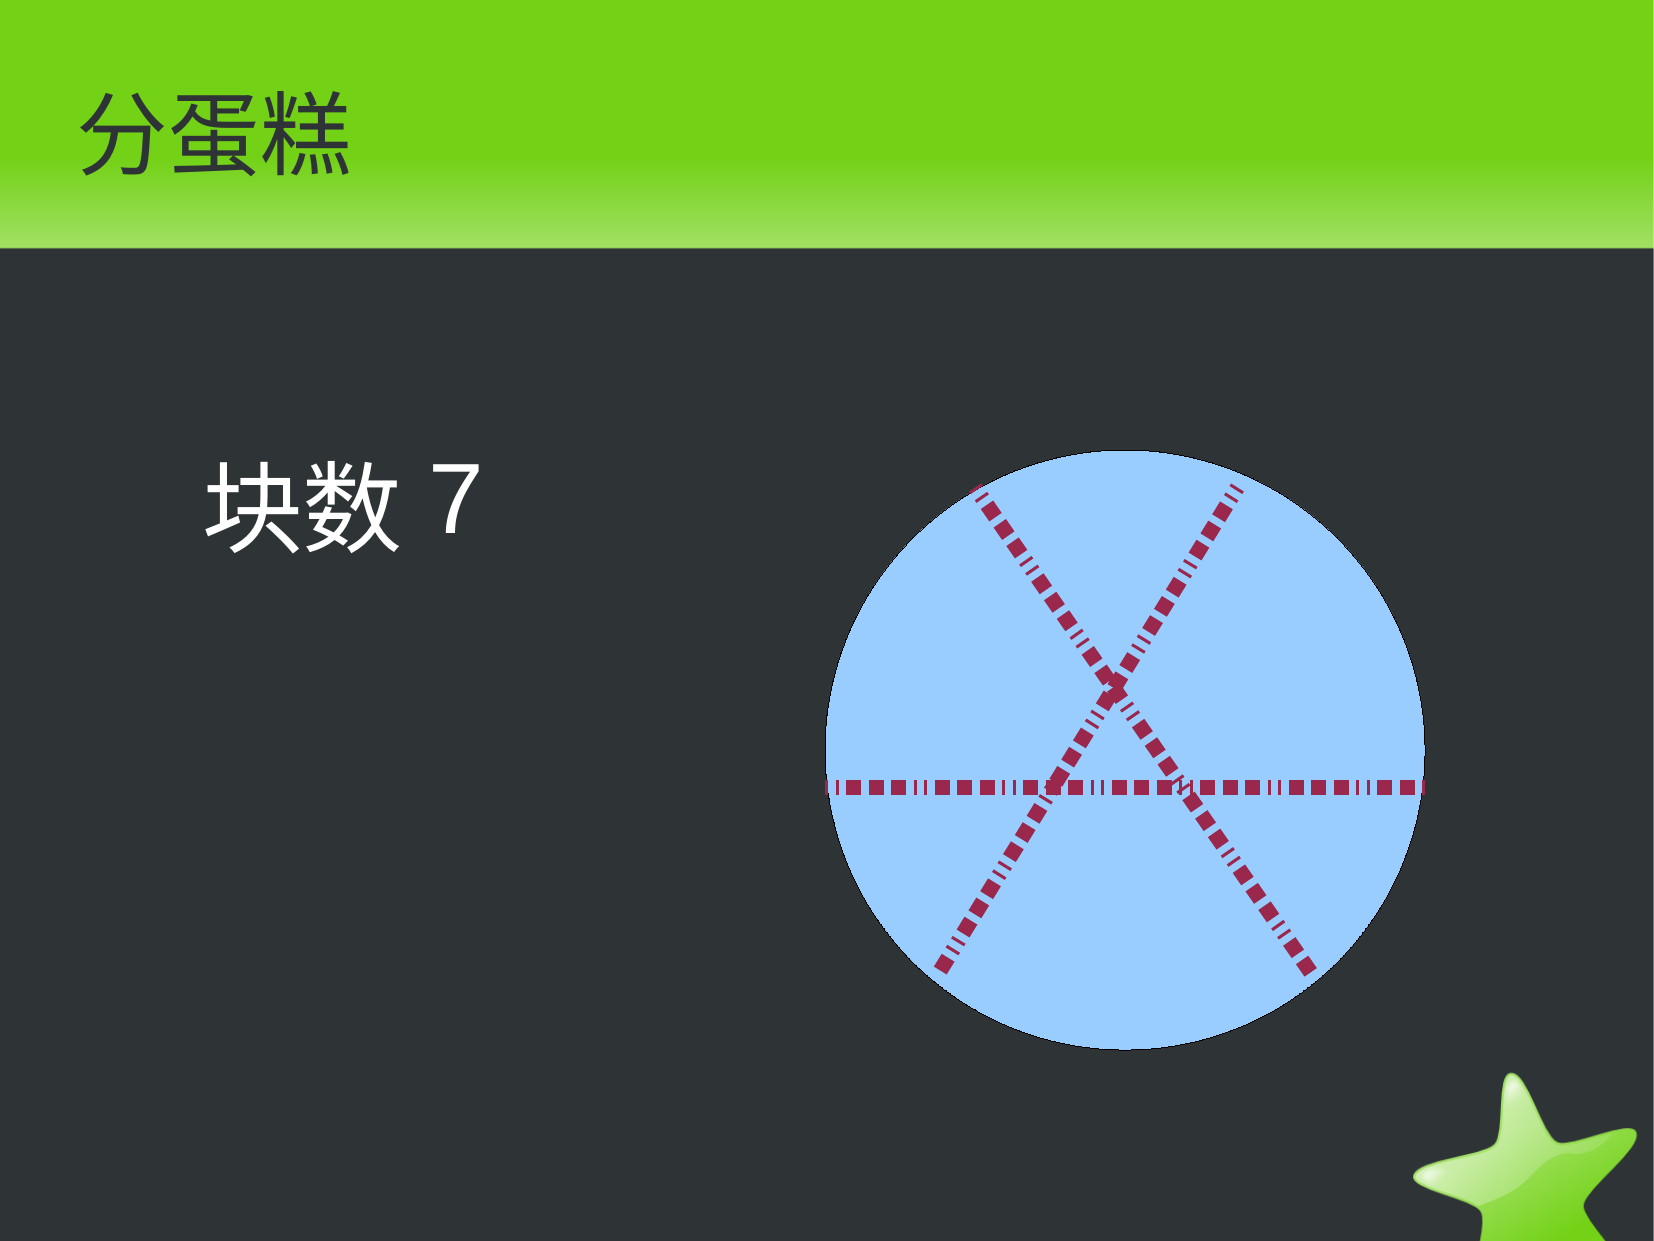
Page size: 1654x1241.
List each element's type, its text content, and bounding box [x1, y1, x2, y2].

title 分蛋糕 [76, 29, 1565, 237]
text_box 块数 [187, 431, 418, 563]
text_box [825, 450, 1426, 1051]
text_box <number> [413, 435, 899, 563]
picture [0, 0, 1654, 1241]
